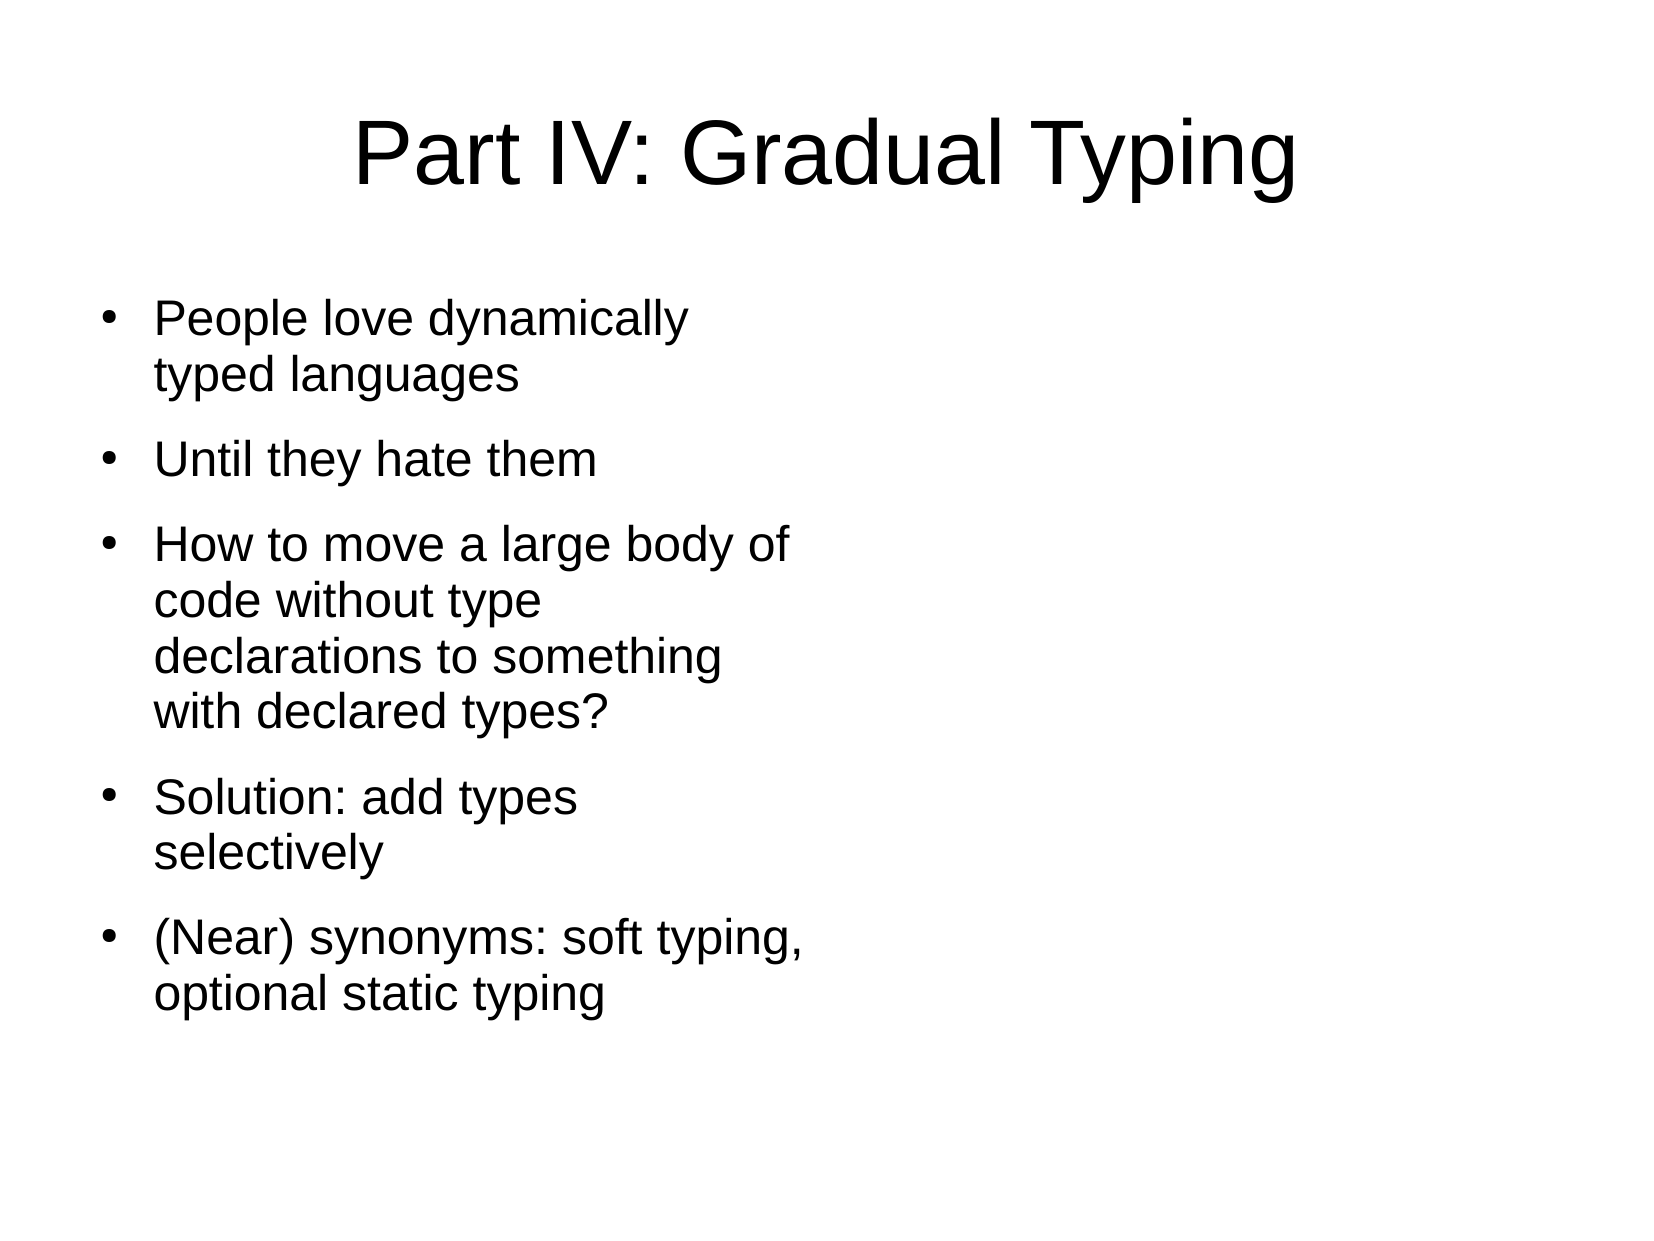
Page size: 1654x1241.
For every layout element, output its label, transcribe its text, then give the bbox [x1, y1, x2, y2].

title Part IV: Gradual Typing [82, 49, 1571, 257]
list People love dynamically typed languages Until they hate them How to move a large body of code without type declarations to something with declared types? Solution: add types selectively (Near) synonyms: soft typing, optional static typing [82, 290, 809, 1109]
